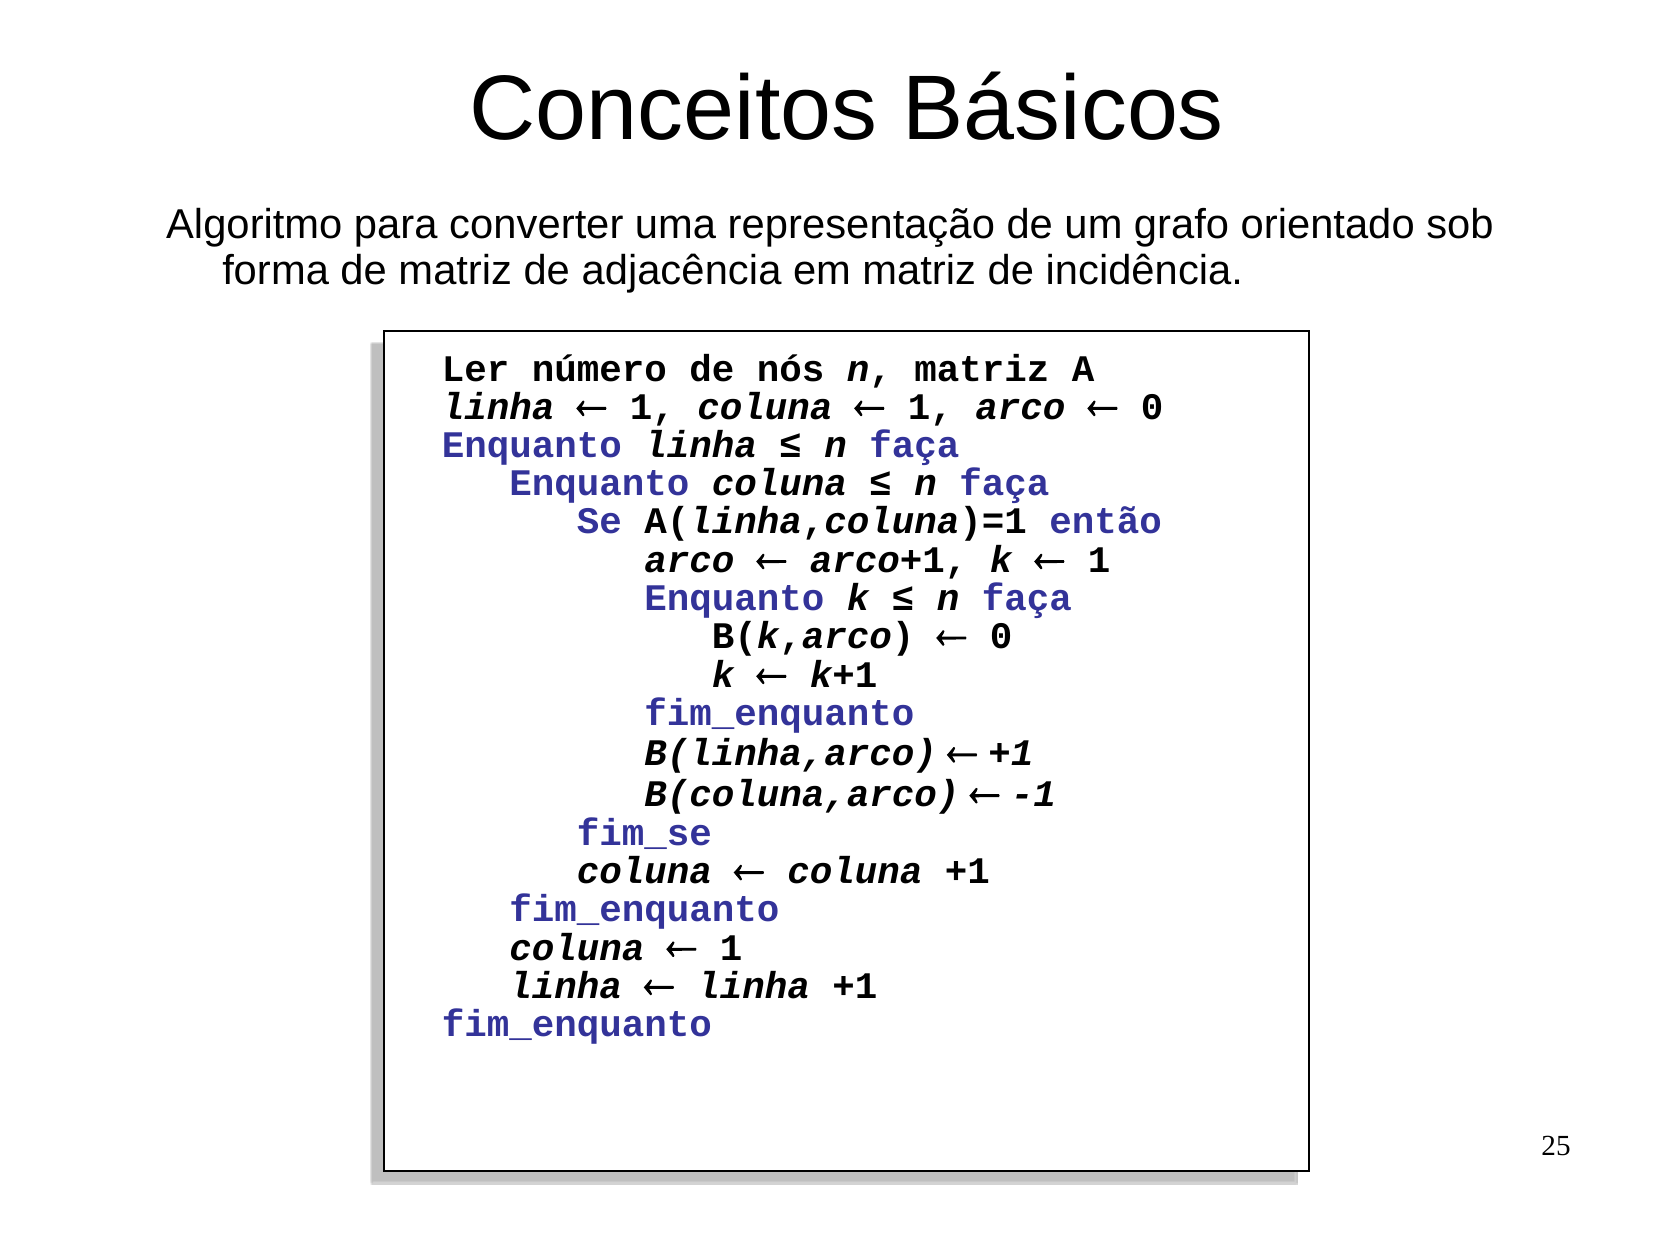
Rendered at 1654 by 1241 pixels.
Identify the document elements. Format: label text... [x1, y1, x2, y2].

text_box [383, 330, 1309, 1172]
title Conceitos Básicos [261, 38, 1433, 177]
list Algoritmo para converter uma representação de um grafo orientado sob forma de matriz de adjacência em matriz de incidência. [151, 192, 1571, 359]
text_box Ler número de nós n, matriz A linha  1, coluna  1, arco  0 Enquanto linha ≤ n faça Enquanto coluna ≤ n faça Se A(linha,coluna)=1 então arco  arco+1, k  1 Enquanto k ≤ n faça B(k,arco)  0 k  k+1 fim_enquanto B(linha,arco)  +1 B(coluna,arco)  -1 fim_se coluna  coluna +1 fim_enquanto coluna  1 linha  linha +1 fim_enquanto [427, 342, 1282, 1052]
